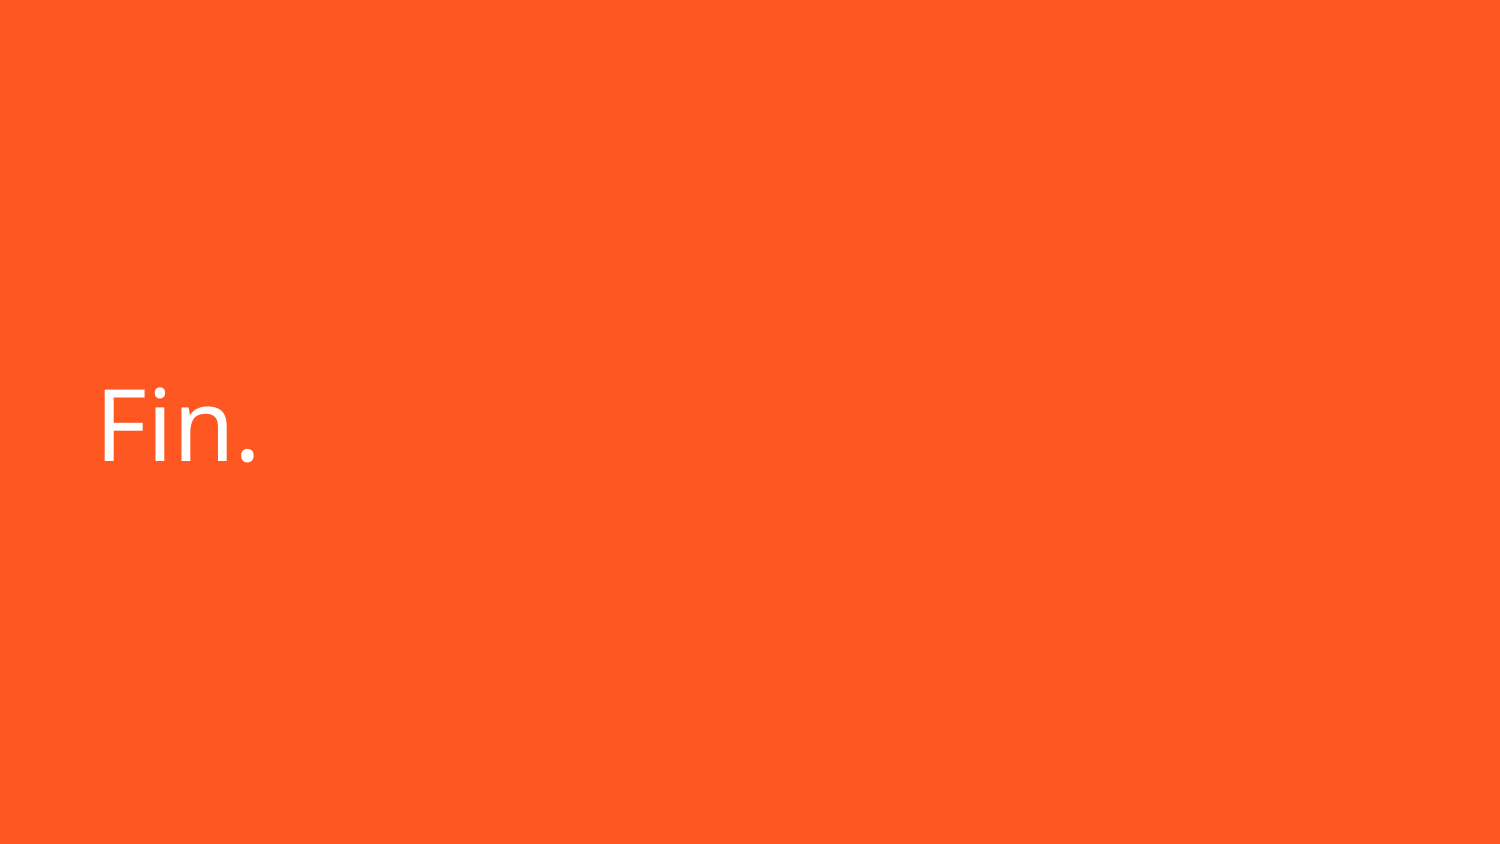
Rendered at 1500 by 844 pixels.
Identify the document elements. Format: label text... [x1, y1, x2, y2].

title Fin. [80, 86, 1013, 758]
